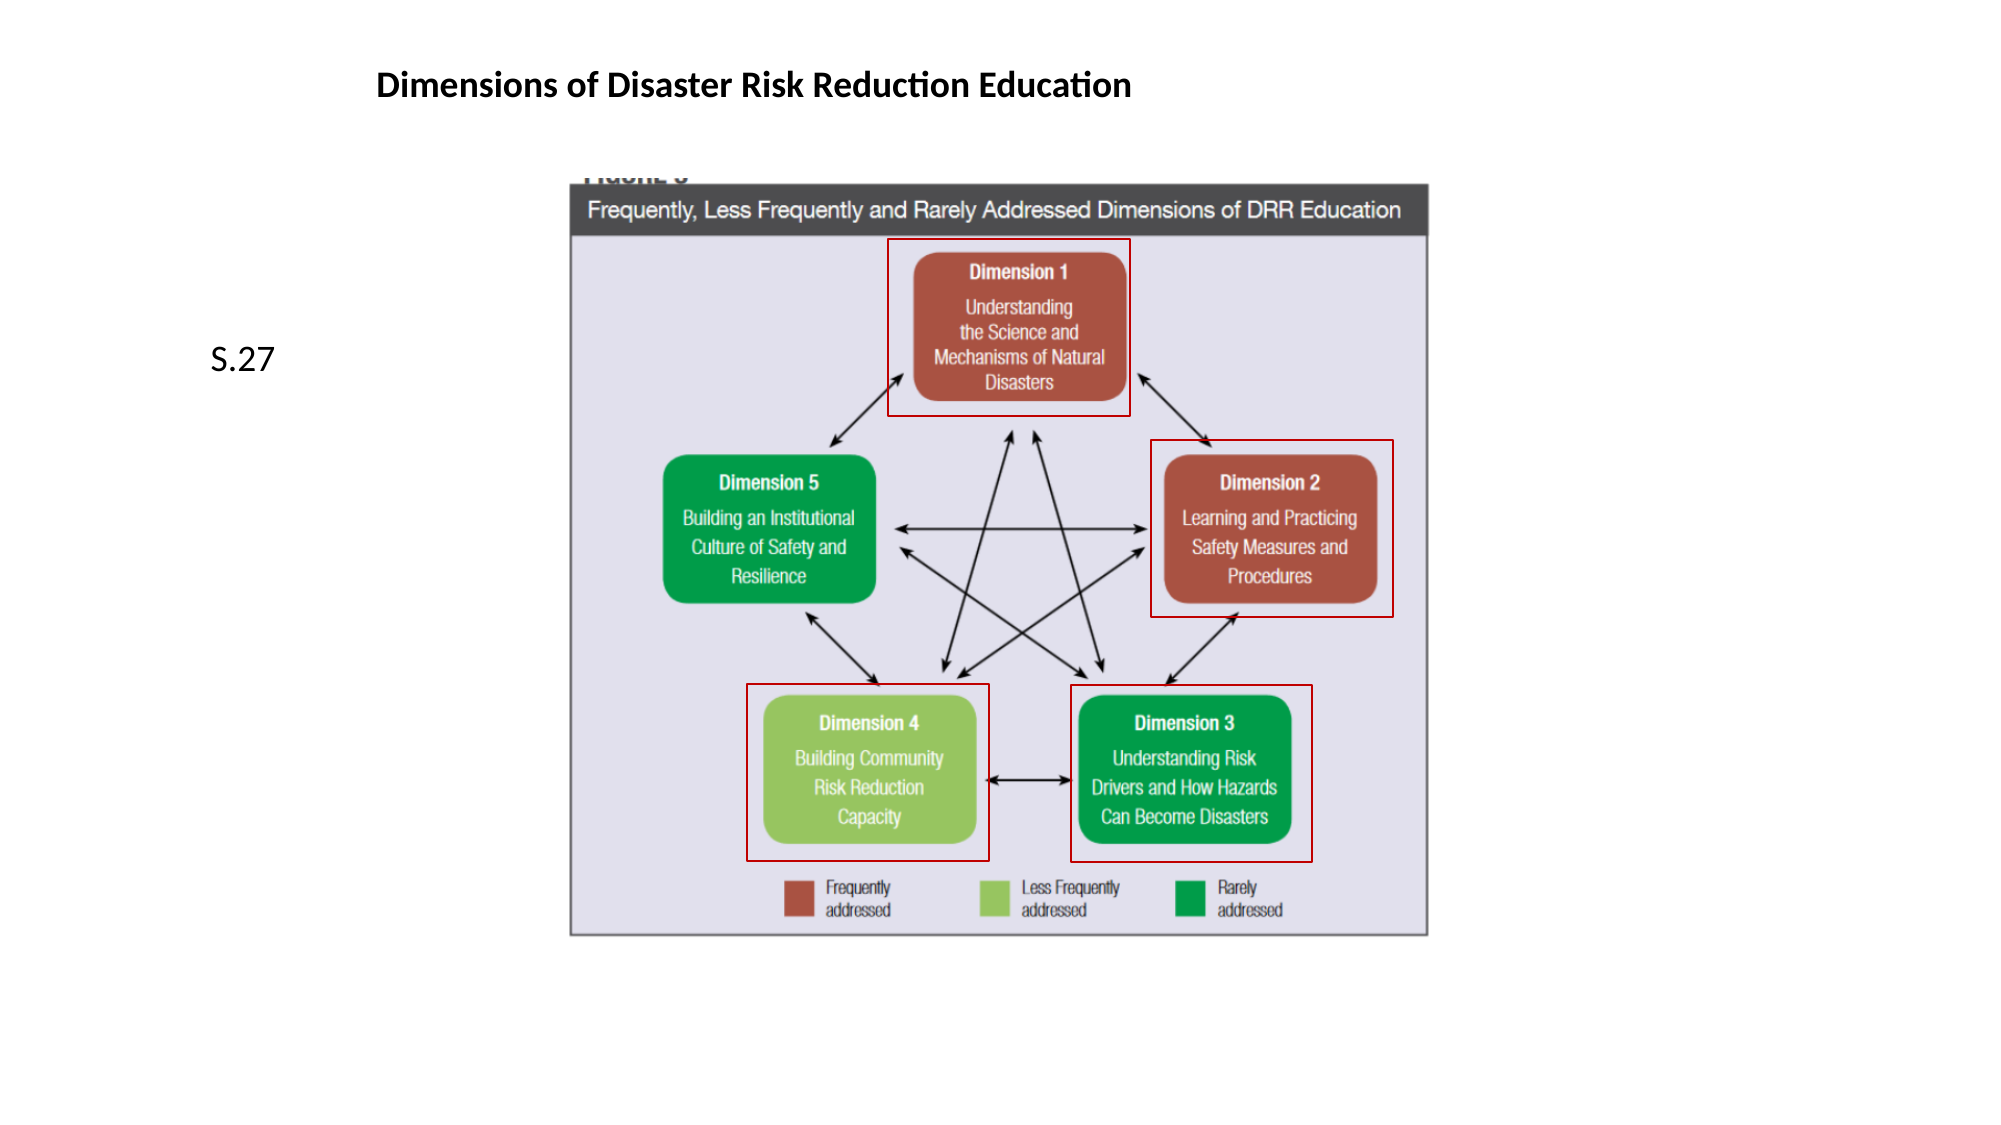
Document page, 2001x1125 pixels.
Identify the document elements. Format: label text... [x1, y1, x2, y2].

text_box [888, 239, 1130, 417]
text_box [747, 683, 989, 861]
text_box Dimensions of Disaster Risk Reduction Education [361, 61, 2001, 123]
text_box [1150, 440, 1393, 618]
text_box S.27 [195, 335, 417, 397]
text_box [1070, 685, 1313, 863]
picture [564, 178, 1437, 948]
